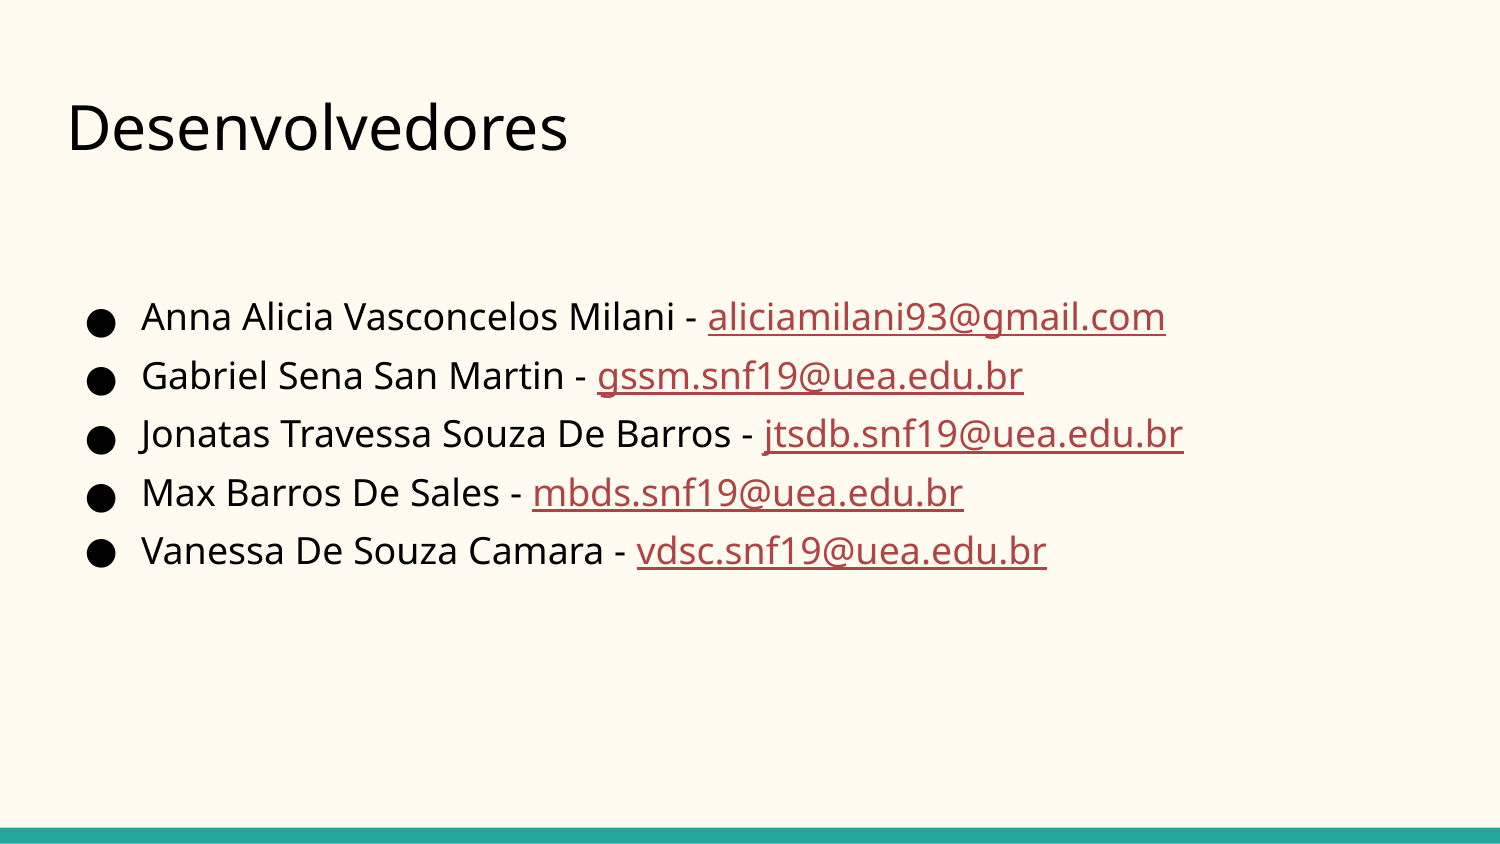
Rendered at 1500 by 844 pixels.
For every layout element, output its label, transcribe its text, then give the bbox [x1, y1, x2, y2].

list Anna Alicia Vasconcelos Milani - aliciamilani93@gmail.com Gabriel Sena San Martin - gssm.snf19@uea.edu.br Jonatas Travessa Souza De Barros - jtsdb.snf19@uea.edu.br Max Barros De Sales - mbds.snf19@uea.edu.br Vanessa De Souza Camara - vdsc.snf19@uea.edu.br [51, 192, 1449, 750]
title Desenvolvedores [51, 72, 1449, 174]
